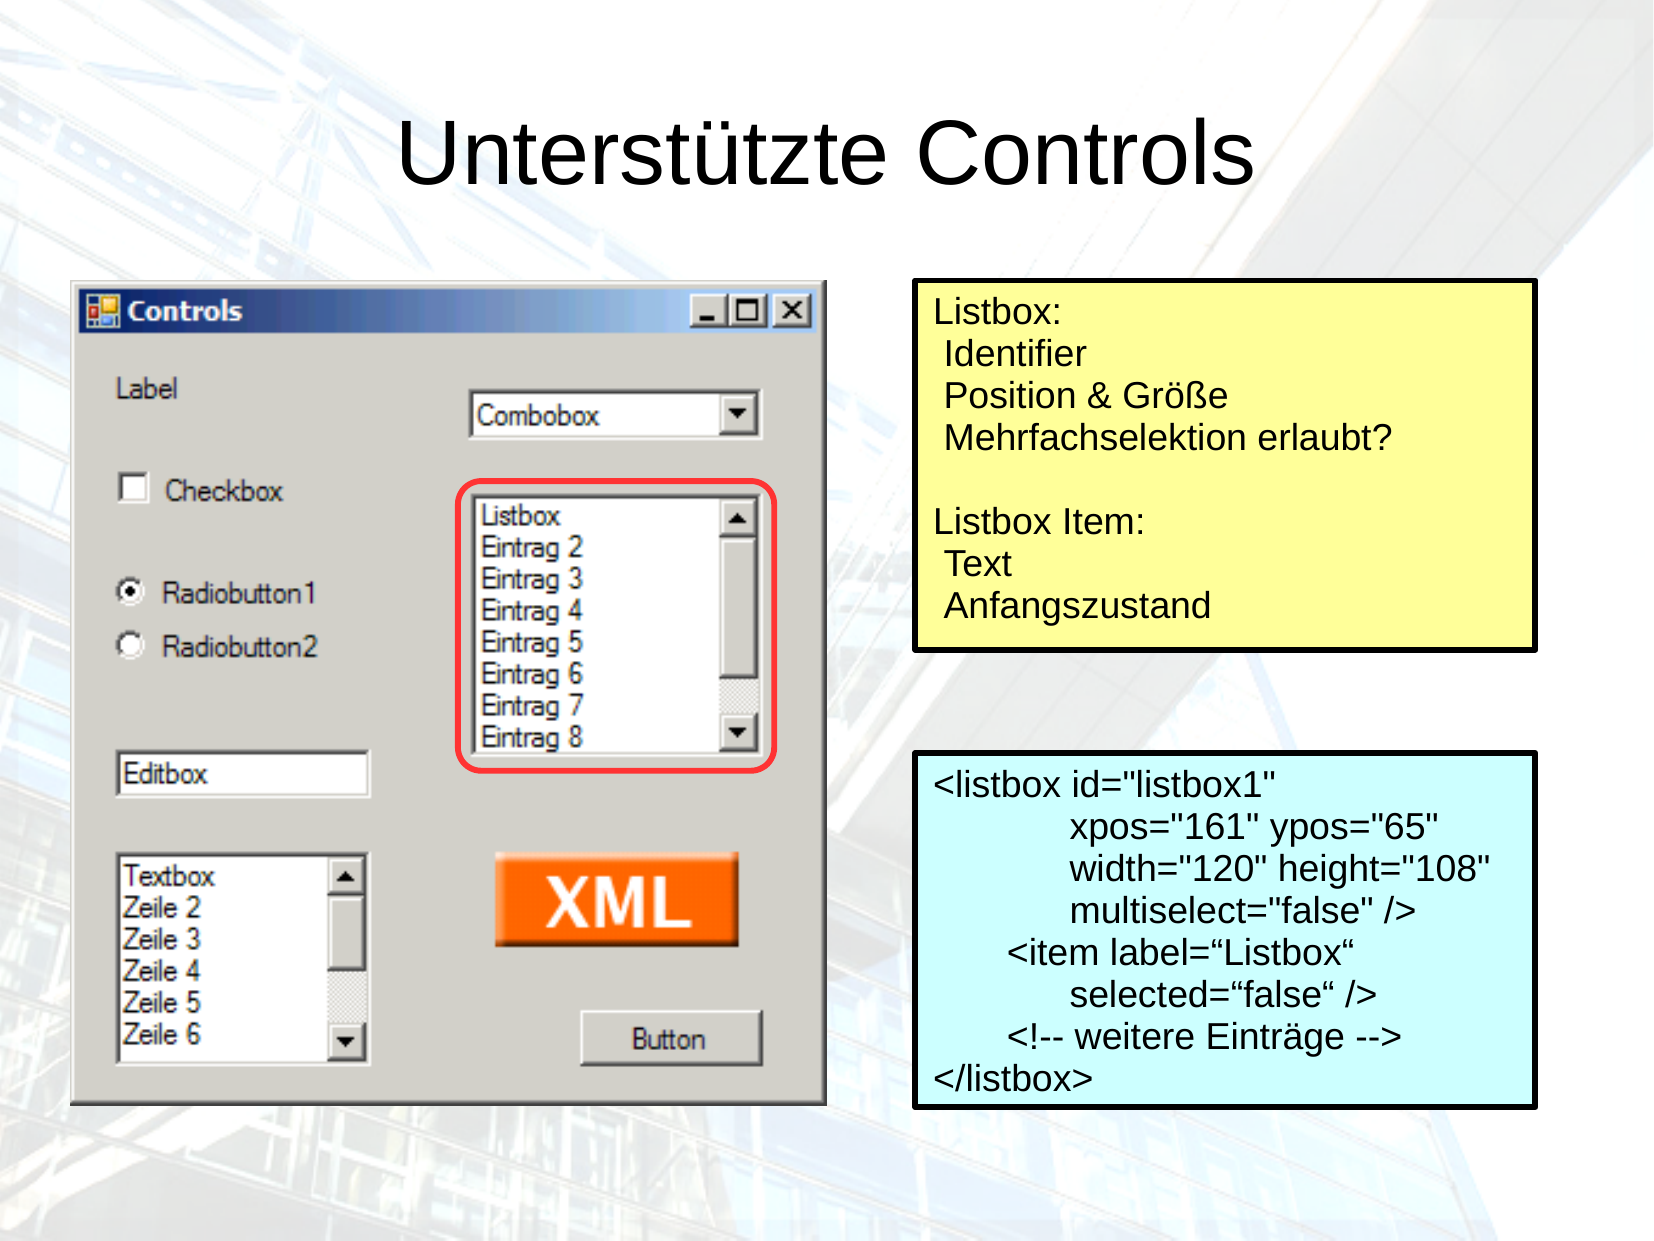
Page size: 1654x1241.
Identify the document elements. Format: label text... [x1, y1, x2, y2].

text_box <listbox id="listbox1" xpos="161" ypos="65" width="120" height="108" multiselect="false" /> <item label=“Listbox“ selected=“false“ /> <!-- weitere Einträge --> </listbox> [915, 752, 1536, 1108]
text_box Listbox: Identifier Position & Größe Mehrfachselektion erlaubt? Listbox Item: Text Anfangszustand [915, 280, 1536, 650]
picture [0, 0, 1654, 1241]
title Unterstützte Controls [82, 56, 1571, 250]
